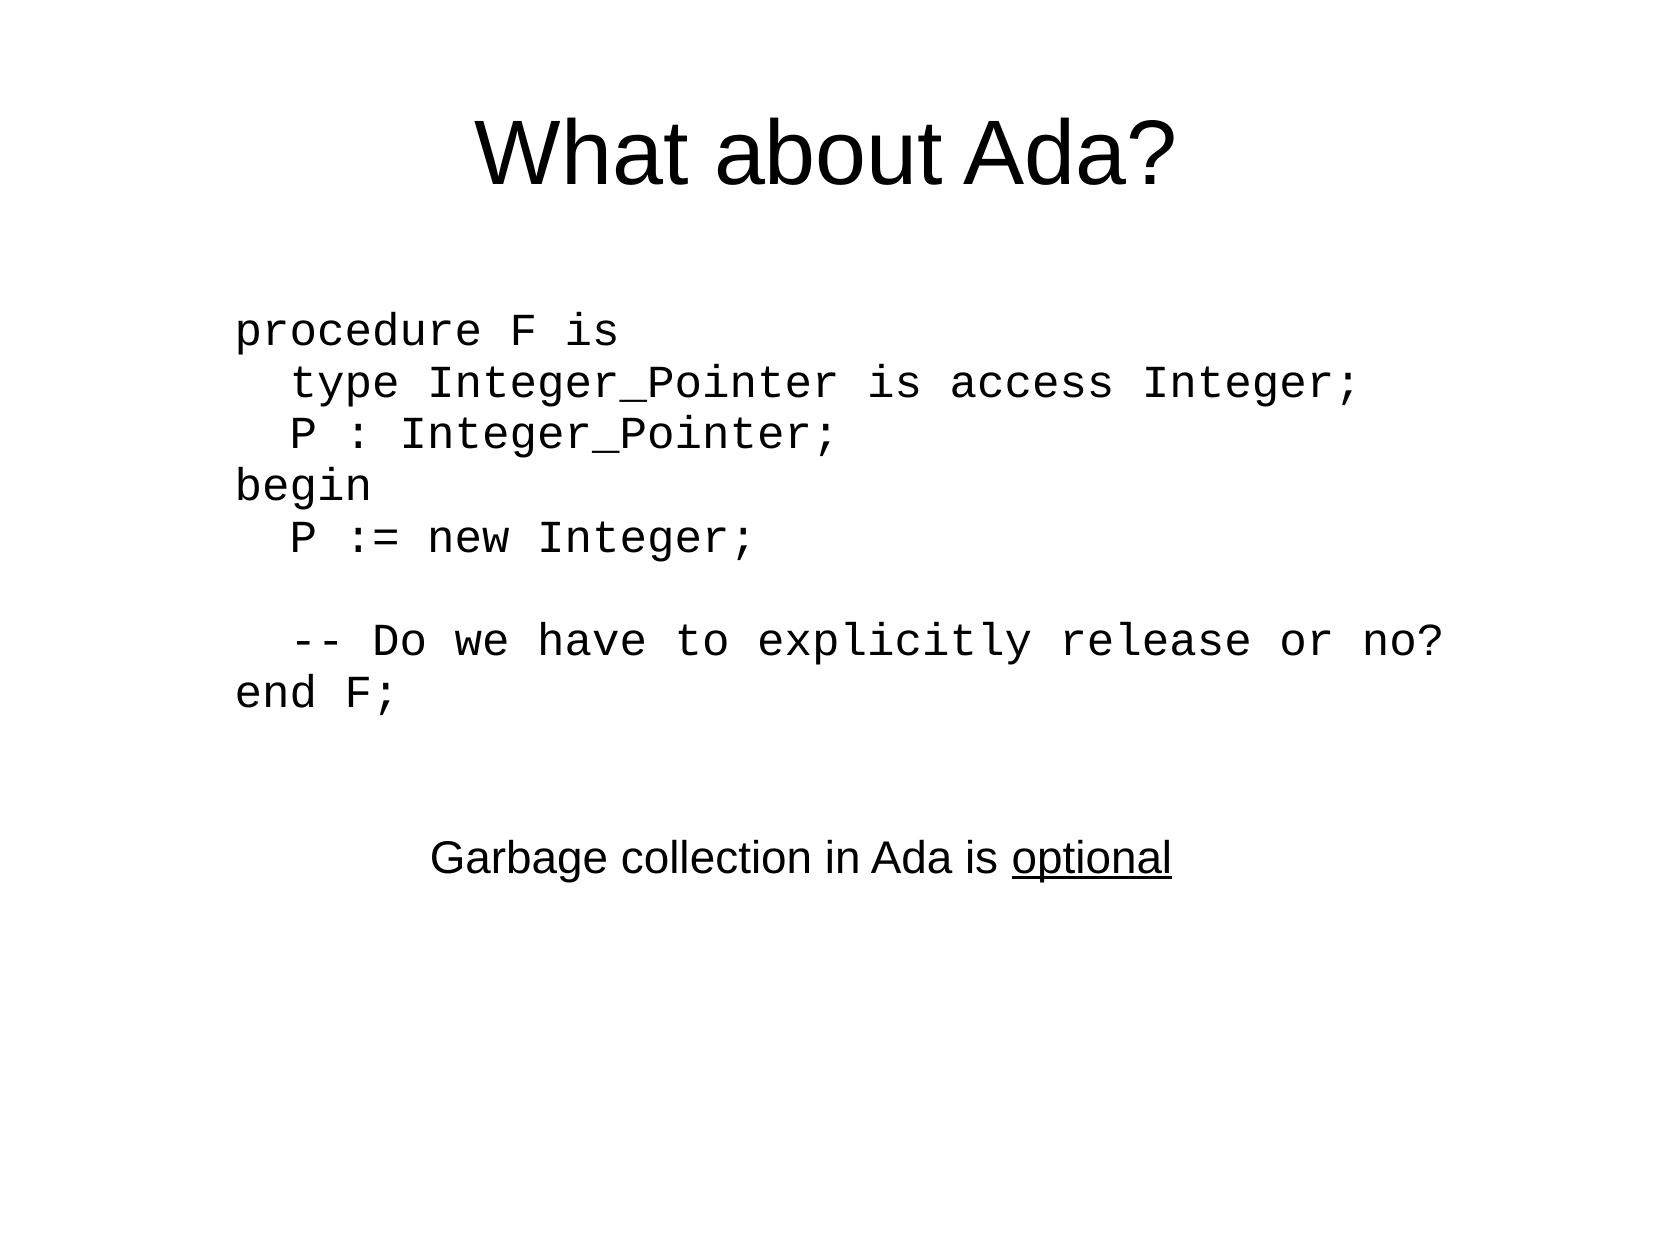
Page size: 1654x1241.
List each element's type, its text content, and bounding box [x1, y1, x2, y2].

text_box Garbage collection in Ada is optional [415, 825, 1188, 891]
title What about Ada? [82, 49, 1571, 257]
text_box procedure F is type Integer_Pointer is access Integer; P : Integer_Pointer; begin P := new Integer; -- Do we have to explicitly release or no? end F; [219, 300, 1460, 706]
